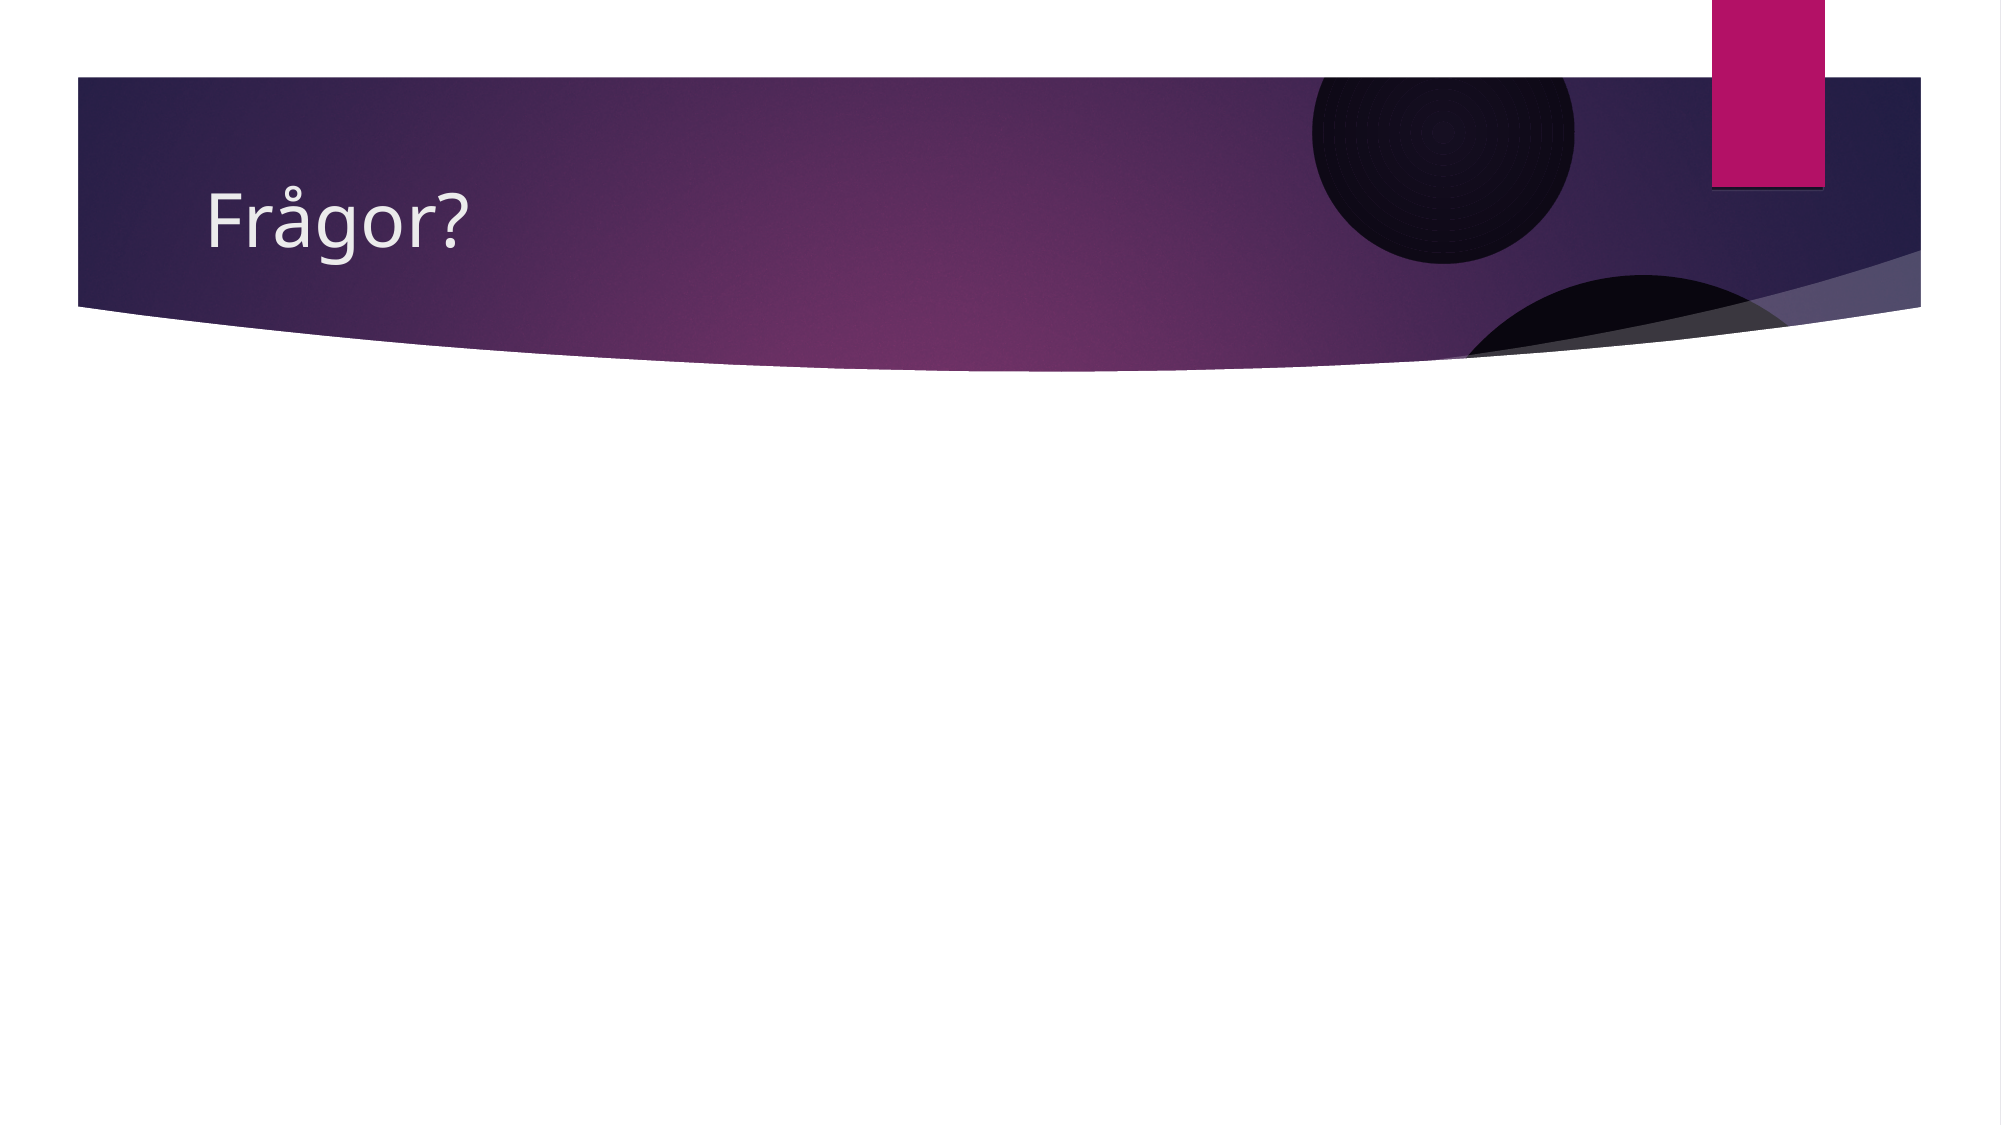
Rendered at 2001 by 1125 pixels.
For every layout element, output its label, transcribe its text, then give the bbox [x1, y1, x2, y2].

title Frågor? [189, 159, 1627, 276]
